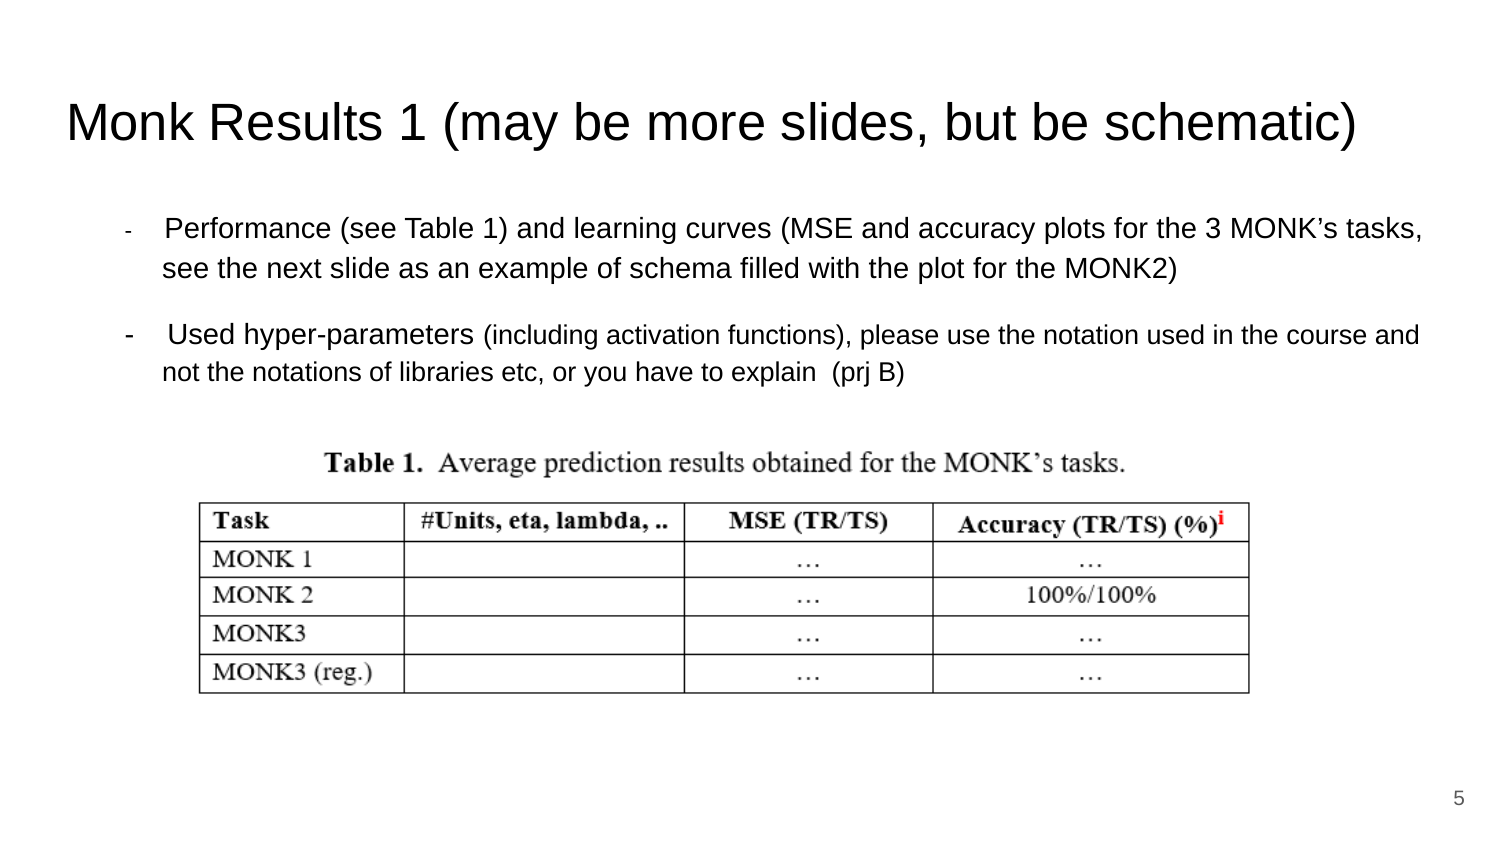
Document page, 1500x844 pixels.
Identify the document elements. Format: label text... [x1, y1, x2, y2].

slide_number <number> [1389, 764, 1480, 830]
title Monk Results 1 (may be more slides, but be schematic) [51, 72, 1449, 167]
picture [173, 435, 1280, 720]
list - Performance (see Table 1) and learning curves (MSE and accuracy plots for the 3 MONK’s tasks, see the next slide as an example of schema filled with the plot for the MONK2) - Used hyper-parameters (including activation functions), please use the notation used in the course and not the notations of libraries etc, or you have to explain (prj B) [51, 189, 1449, 750]
